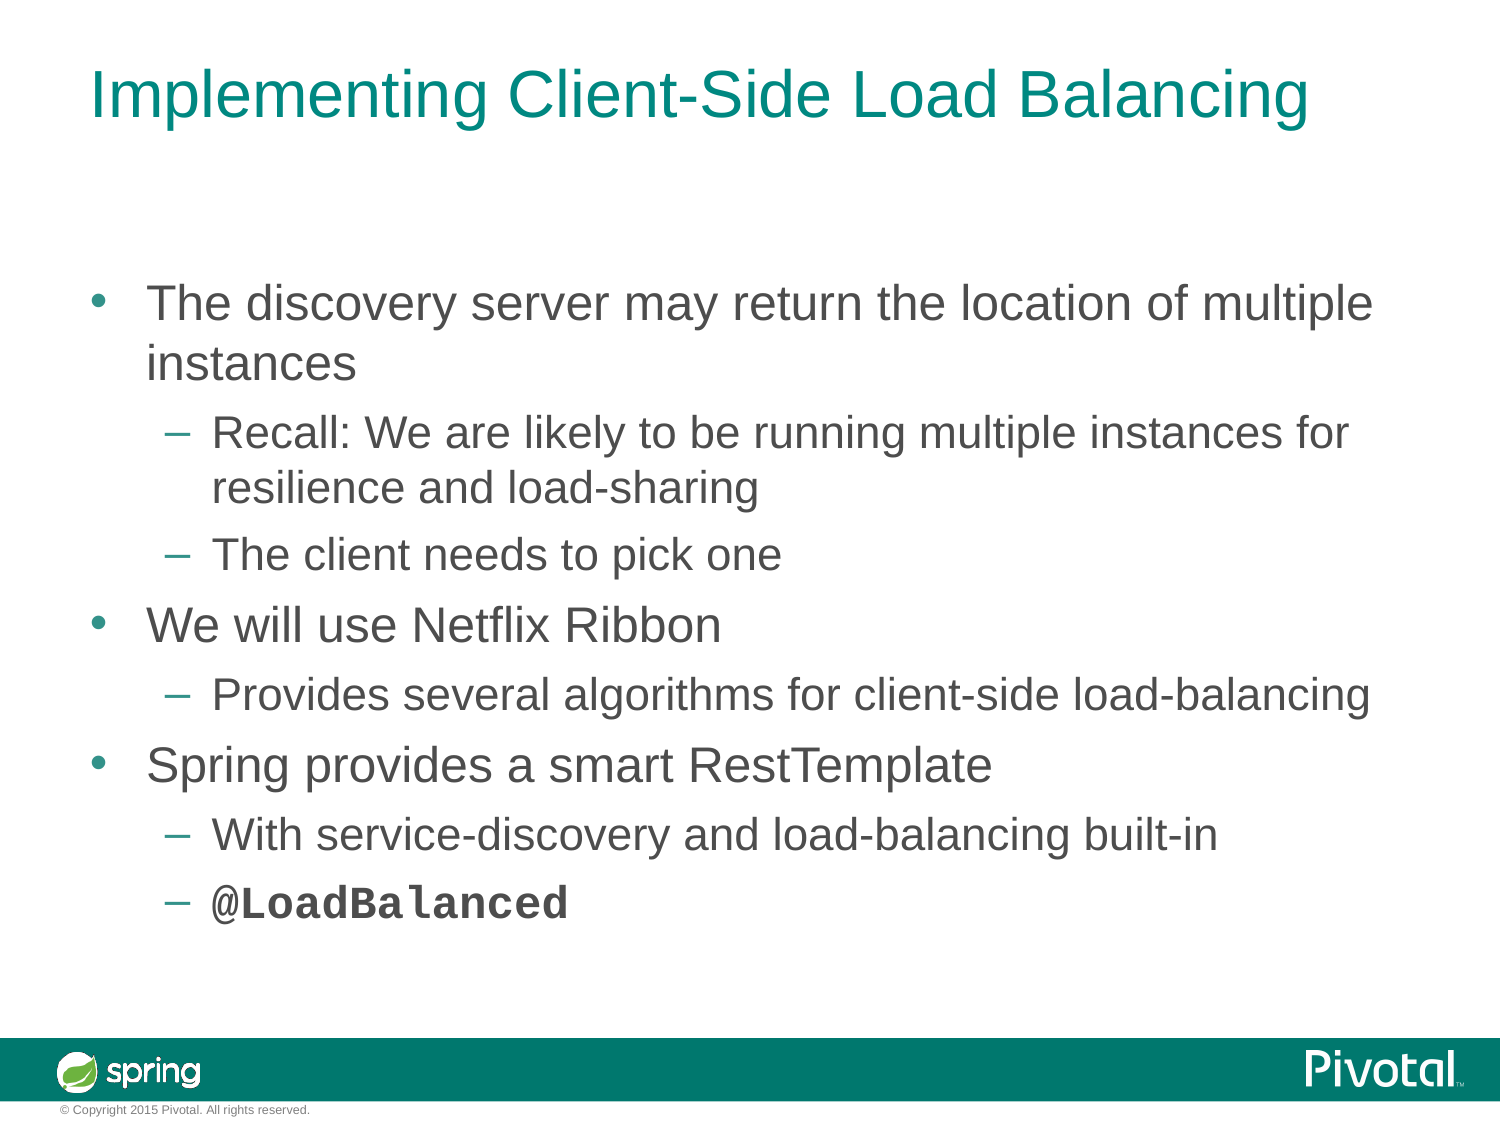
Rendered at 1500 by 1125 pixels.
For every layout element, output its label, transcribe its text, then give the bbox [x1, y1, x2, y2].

picture [1306, 1050, 1464, 1087]
picture [32, 1041, 210, 1103]
title Implementing Client-Side Load Balancing [75, 37, 1426, 225]
list The discovery server may return the location of multiple instances Recall: We are likely to be running multiple instances for resilience and load-sharing The client needs to pick one We will use Netflix Ribbon Provides several algorithms for client-side load-balancing Spring provides a smart RestTemplate With service-discovery and load-balancing built-in @LoadBalanced [75, 262, 1394, 966]
